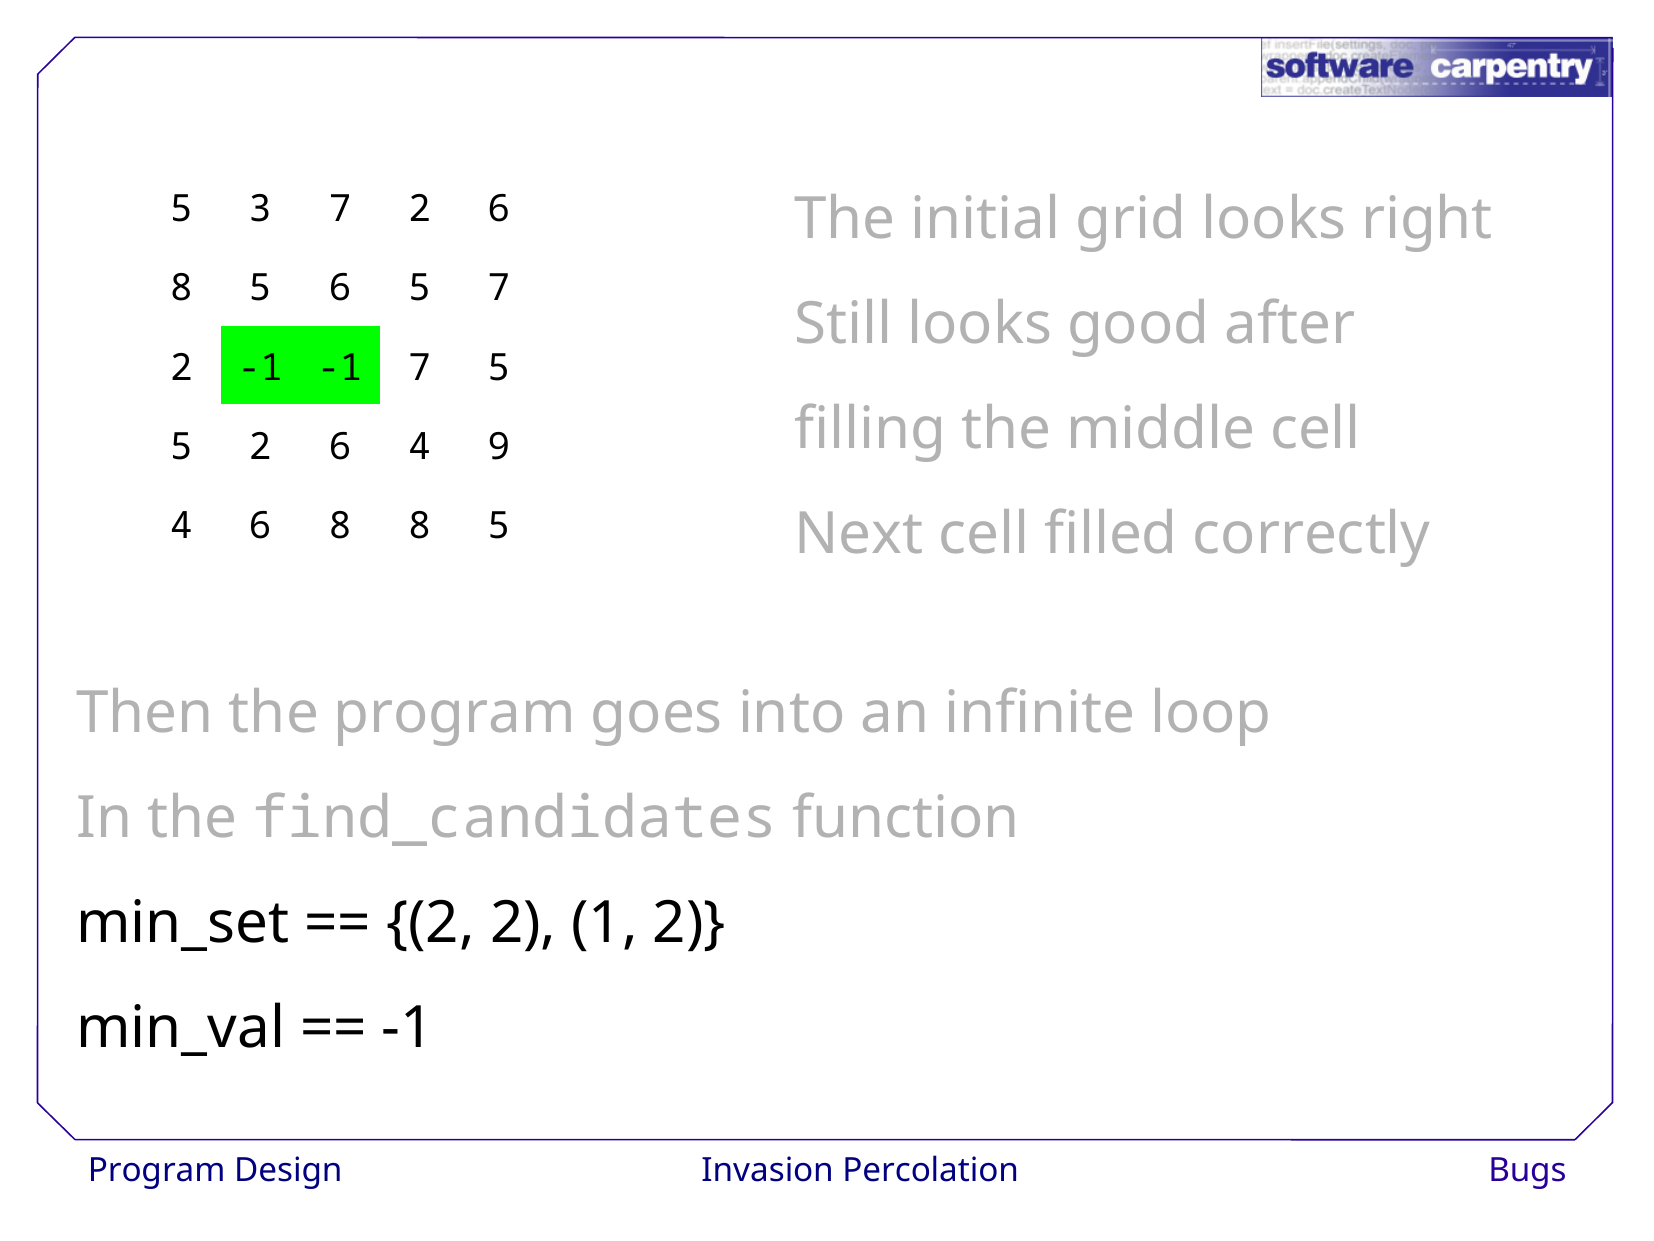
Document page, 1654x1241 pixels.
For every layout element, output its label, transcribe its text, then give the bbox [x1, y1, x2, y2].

table_cell 5 [459, 326, 538, 404]
table_cell 7 [459, 245, 538, 326]
text_box The initial grid looks right Still looks good after filling the middle cell Next cell filled correctly [779, 137, 1509, 574]
table_cell 2 [221, 404, 300, 483]
text_box Then the program goes into an infinite loop In the find_candidates function min_set == {(2, 2), (1, 2)} min_val == -1 [61, 631, 1437, 1067]
table_cell 8 [380, 483, 459, 562]
table_header 7 [300, 166, 380, 245]
table_header 5 [142, 166, 221, 245]
table_cell 2 [142, 326, 221, 404]
table_cell 5 [459, 483, 538, 562]
table_header 3 [221, 166, 300, 245]
table_cell 6 [300, 245, 380, 326]
table_cell 5 [221, 245, 300, 326]
table_cell 8 [142, 245, 221, 326]
table_cell -1 [221, 326, 300, 404]
picture [1261, 39, 1613, 97]
table_cell 6 [221, 483, 300, 562]
table_cell 4 [380, 404, 459, 483]
table_cell 5 [142, 404, 221, 483]
table_cell 9 [459, 404, 538, 483]
table_cell 5 [380, 245, 459, 326]
table_cell 4 [142, 483, 221, 562]
table_cell 8 [300, 483, 380, 562]
table_cell 6 [300, 404, 380, 483]
table_cell 7 [380, 326, 459, 404]
table_header 6 [459, 166, 538, 245]
table_cell -1 [300, 326, 380, 404]
table_header 2 [380, 166, 459, 245]
